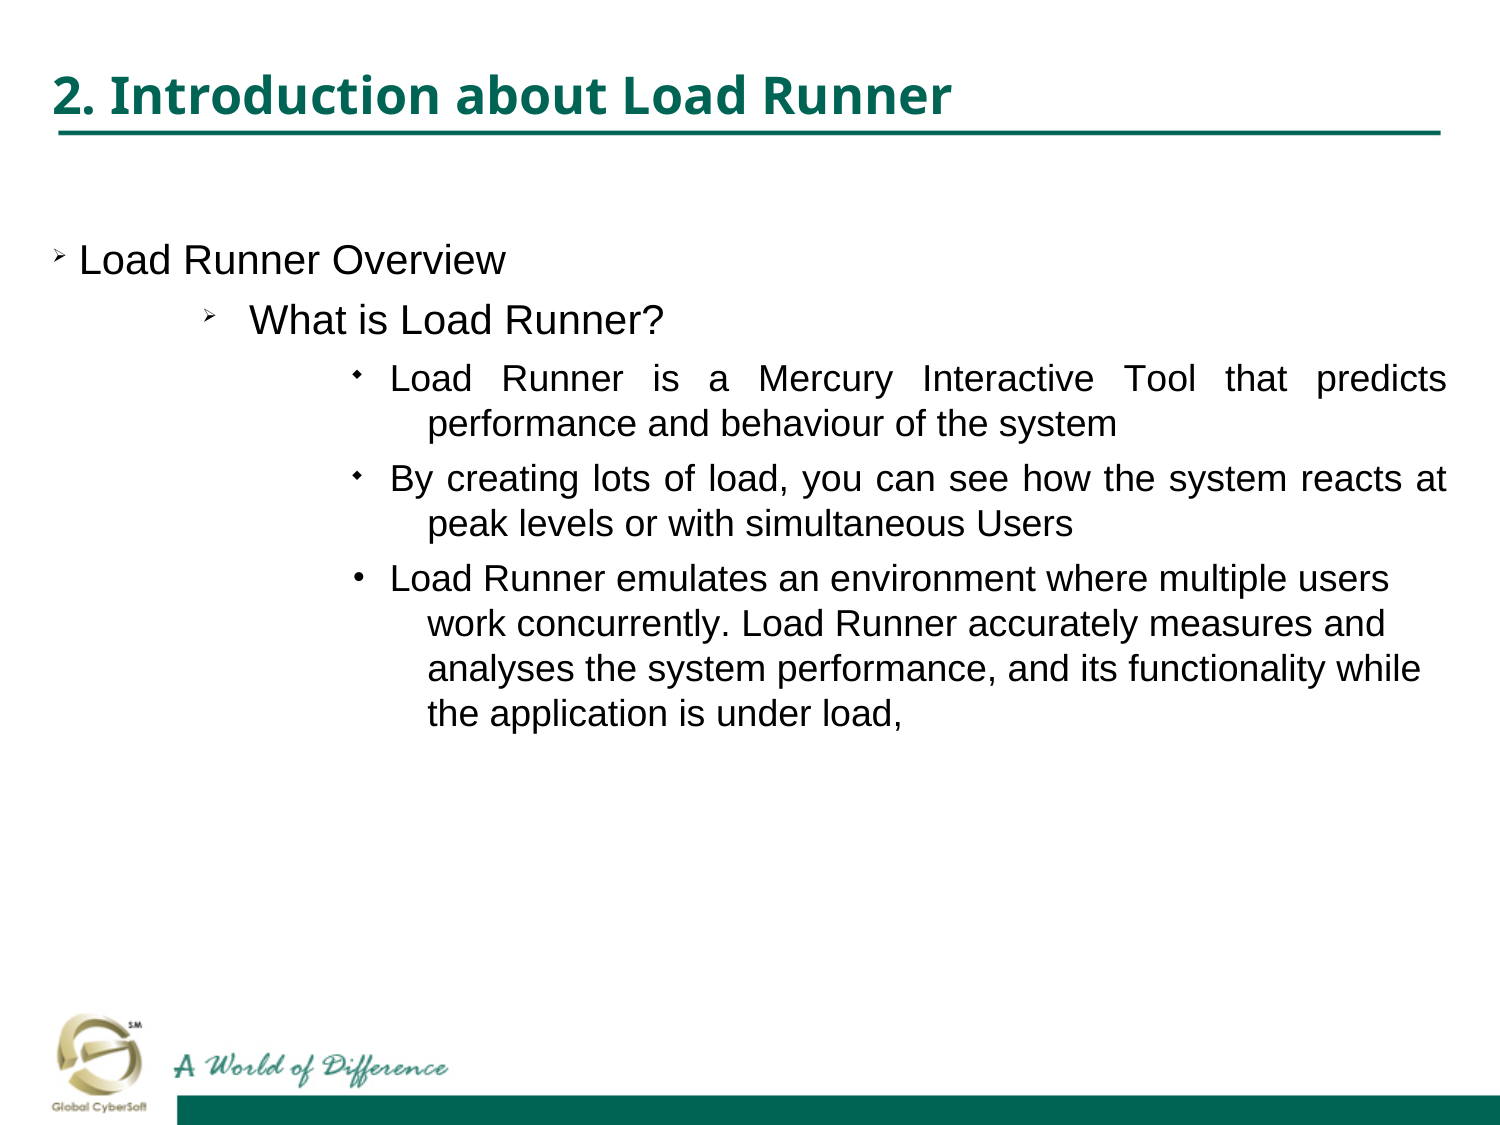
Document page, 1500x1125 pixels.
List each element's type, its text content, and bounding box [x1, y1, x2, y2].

picture [0, 0, 1500, 1125]
list Load Runner Overview What is Load Runner? Load Runner is a Mercury Interactive Tool that predicts performance and behaviour of the system By creating lots of load, you can see how the system reacts at peak levels or with simultaneous Users Load Runner emulates an environment where multiple users work concurrently. Load Runner accurately measures and analyses the system performance, and its functionality while the application is under load, [37, 224, 1463, 1013]
title 2. Introduction about Load Runner [37, 0, 1463, 188]
